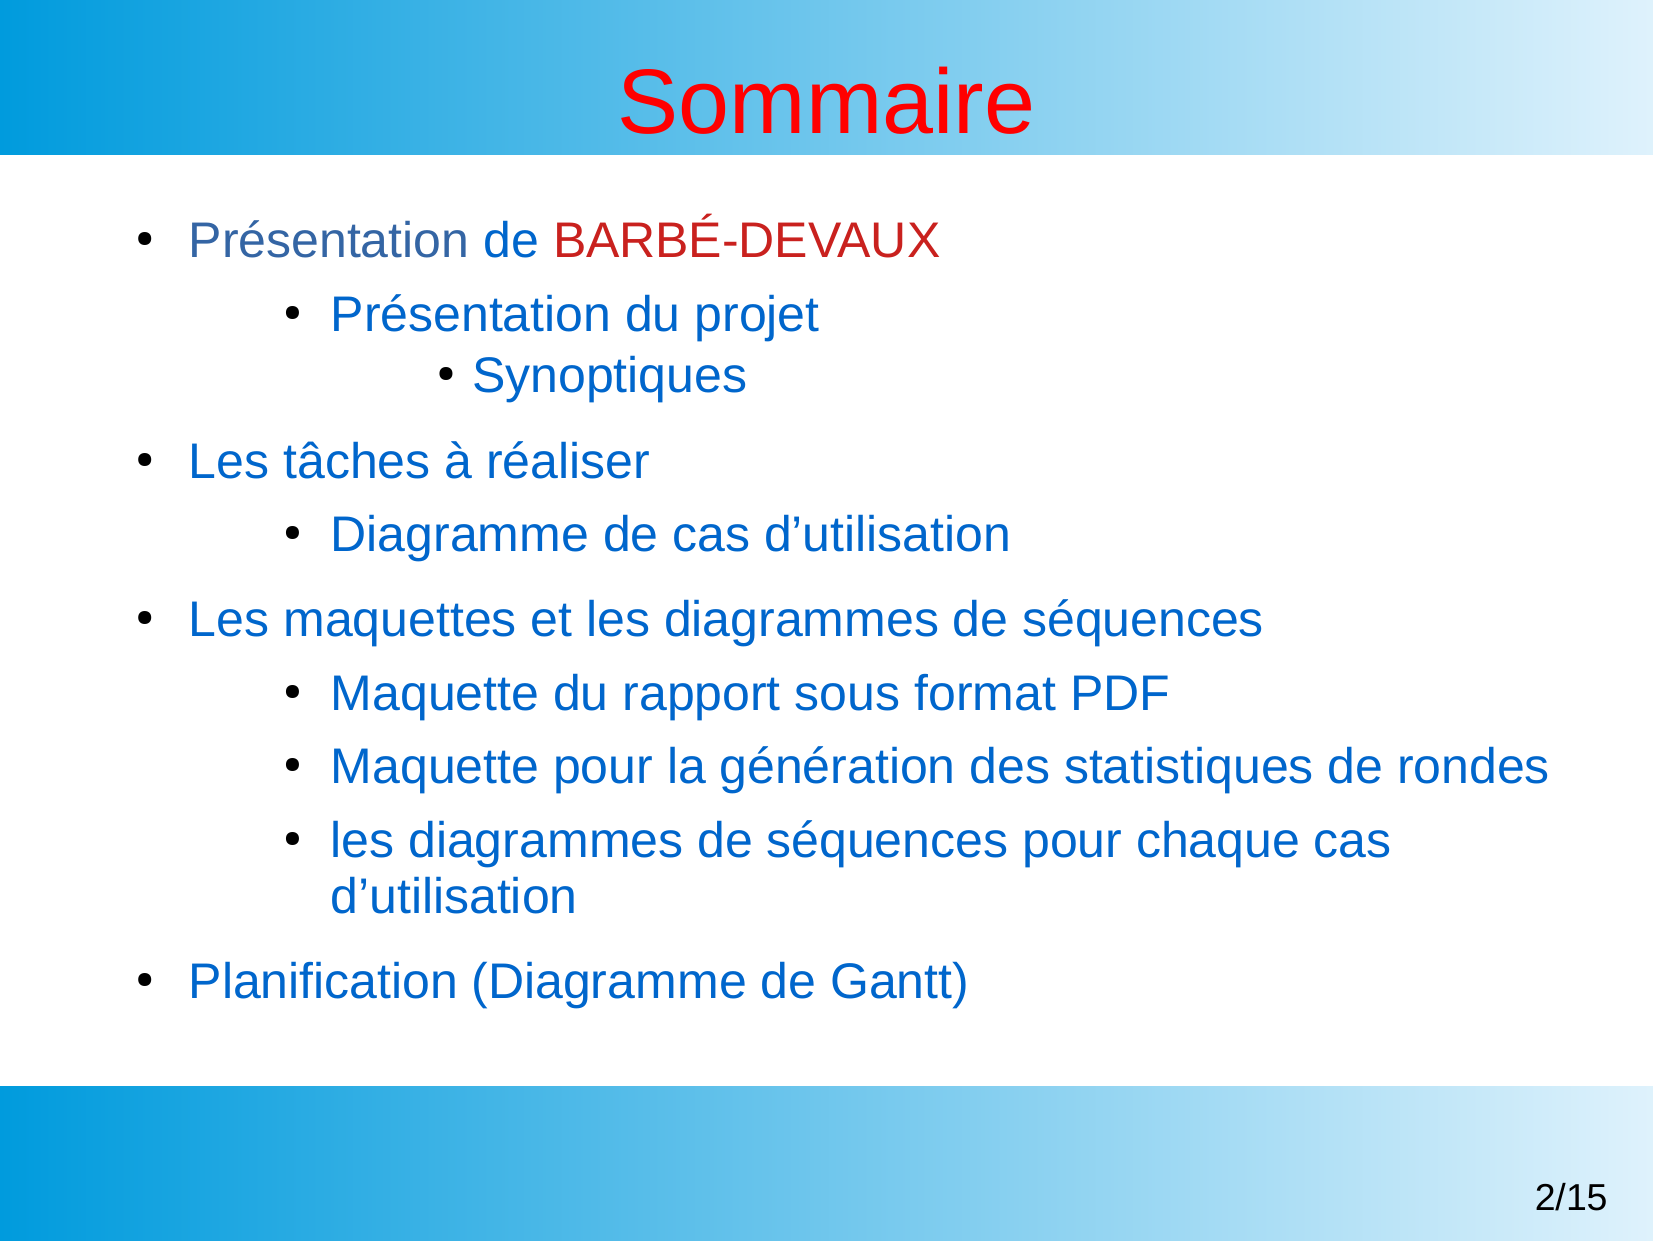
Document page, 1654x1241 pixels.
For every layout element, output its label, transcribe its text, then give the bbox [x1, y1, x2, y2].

text_box <numéro>/15 [1520, 1169, 1654, 1240]
list Présentation de BARBÉ-DEVAUX Présentation du projet Synoptiques Les tâches à réaliser Diagramme de cas d’utilisation Les maquettes et les diagrammes de séquences Maquette du rapport sous format PDF Maquette pour la génération des statistiques de rondes les diagrammes de séquences pour chaque cas d’utilisation Planification (Diagramme de Gantt) [118, 212, 1583, 1075]
title Sommaire [82, 49, 1571, 155]
